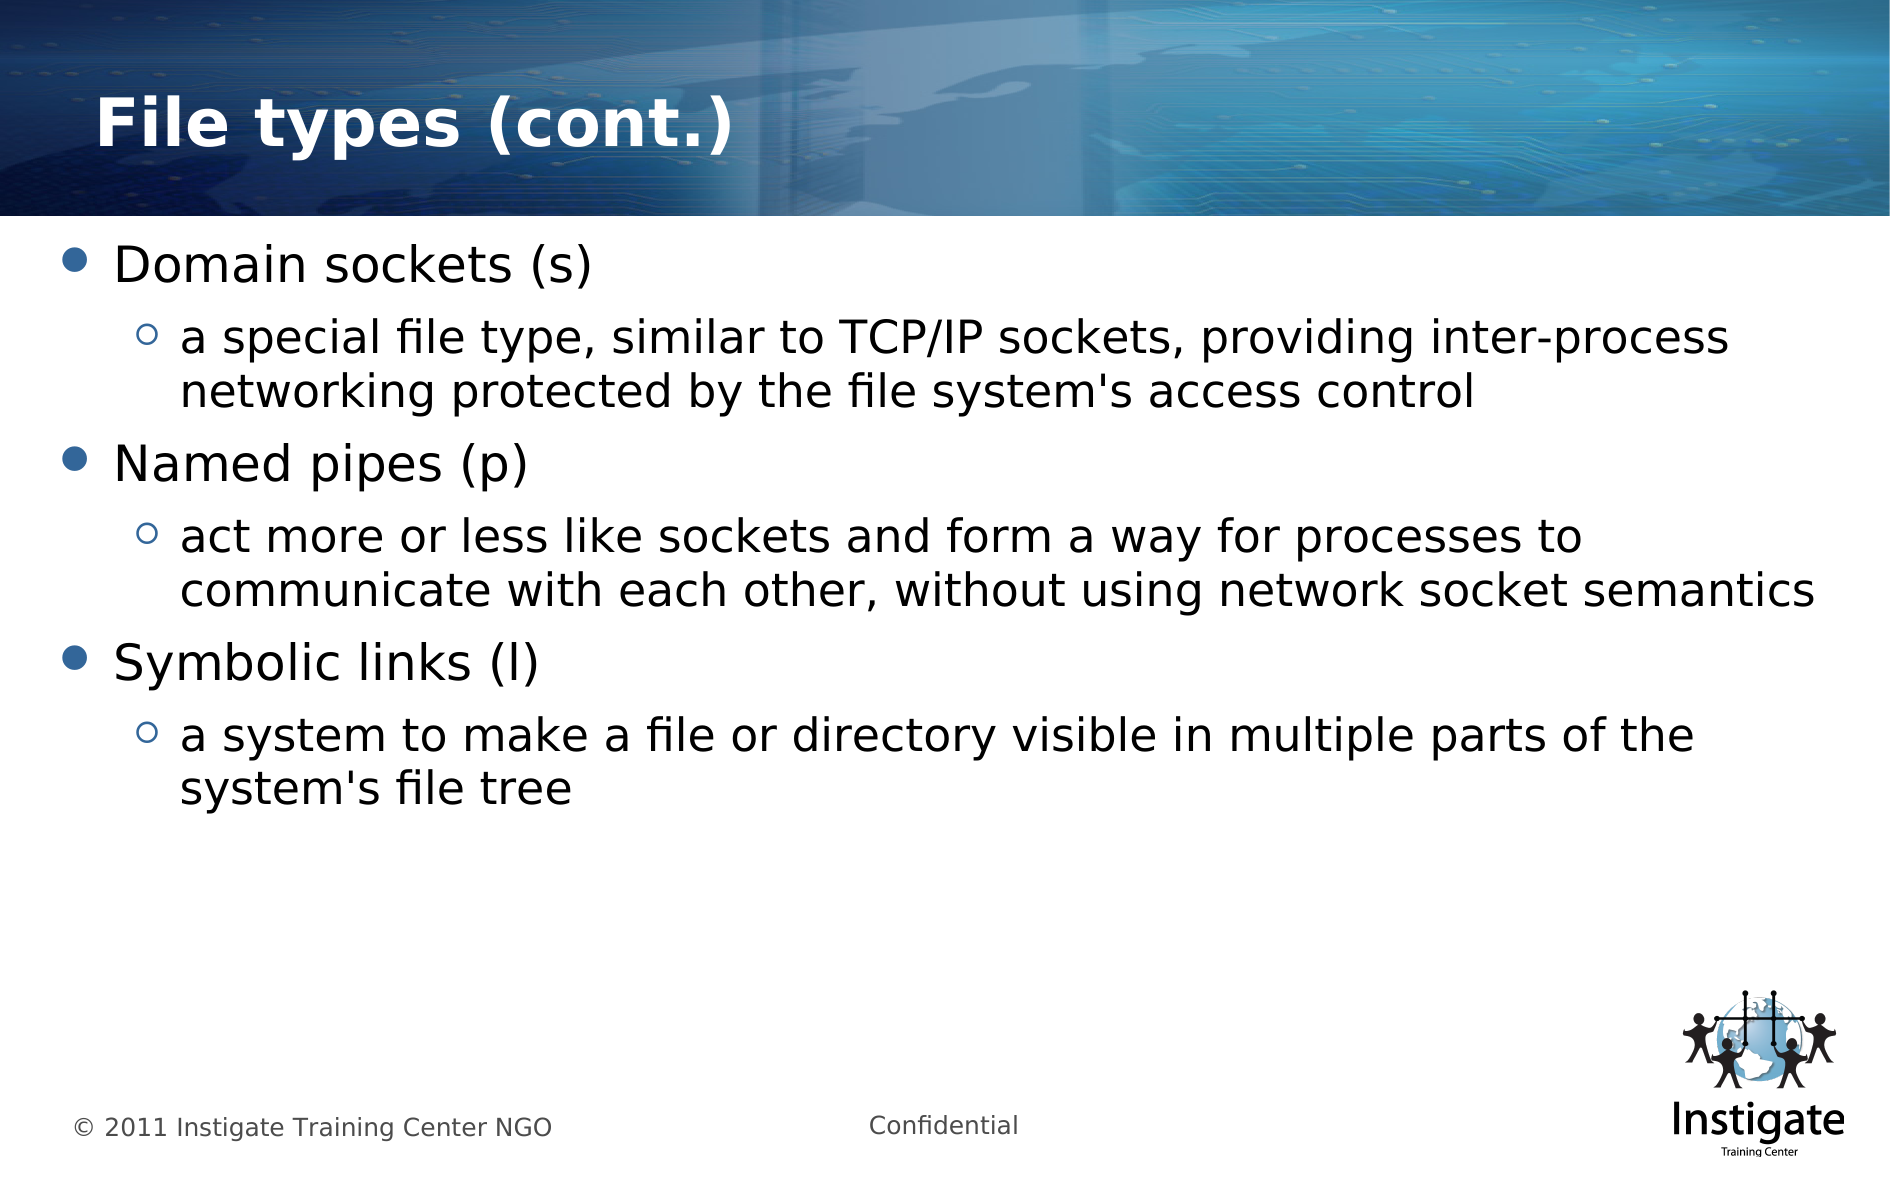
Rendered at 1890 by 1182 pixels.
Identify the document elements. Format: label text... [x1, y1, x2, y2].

picture [0, 0, 1890, 216]
list Domain sockets (s) a special file type, similar to TCP/IP sockets, providing inter-process networking protected by the file system's access control Named pipes (p) act more or less like sockets and form a way for processes to communicate with each other, without using network socket semantics Symbolic links (l) a system to make a file or directory visible in multiple parts of the system's file tree [59, 236, 1831, 1001]
title File types (cont.) [94, 54, 1793, 210]
picture [1674, 990, 1844, 1157]
